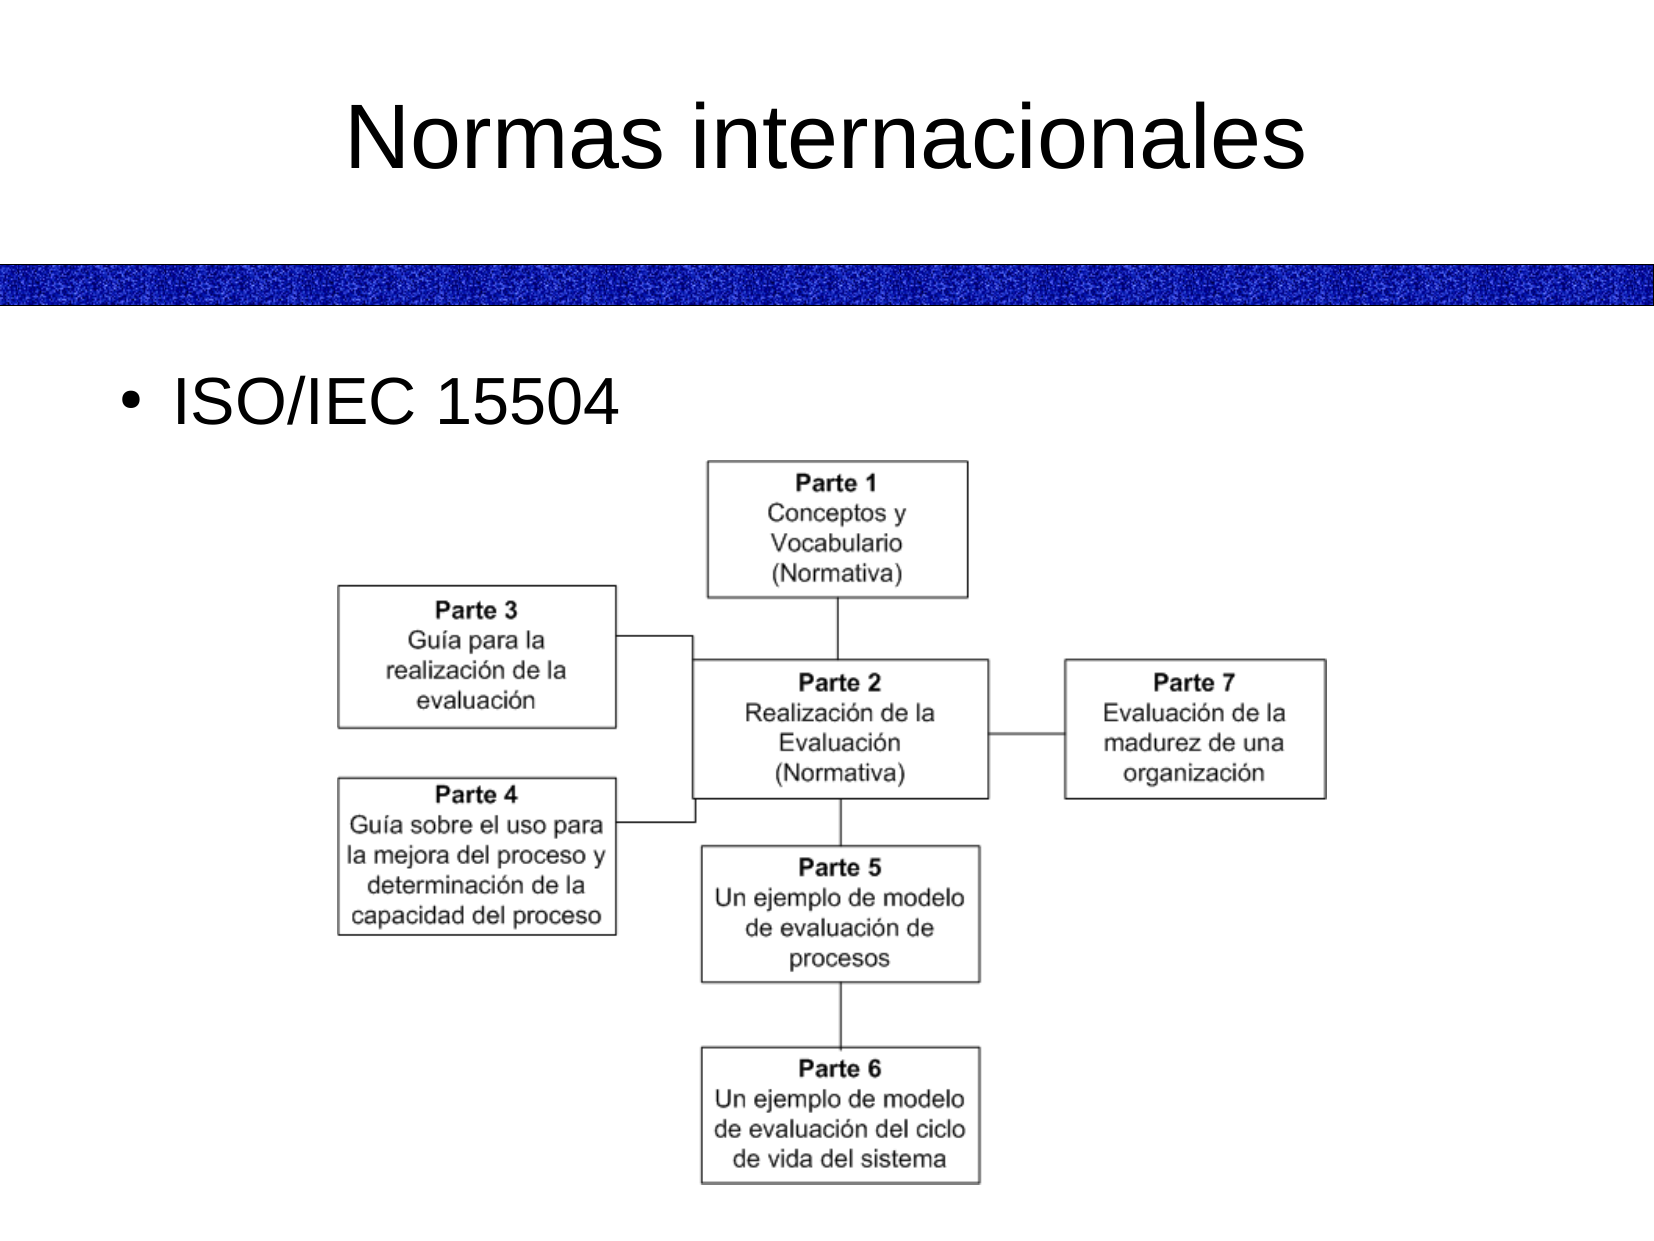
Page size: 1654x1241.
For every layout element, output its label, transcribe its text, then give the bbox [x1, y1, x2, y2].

list ISO/IEC 15504 [101, 363, 1549, 1183]
picture [0, 265, 1653, 305]
picture [337, 460, 1327, 1185]
title Normas internacionales [58, 21, 1595, 253]
